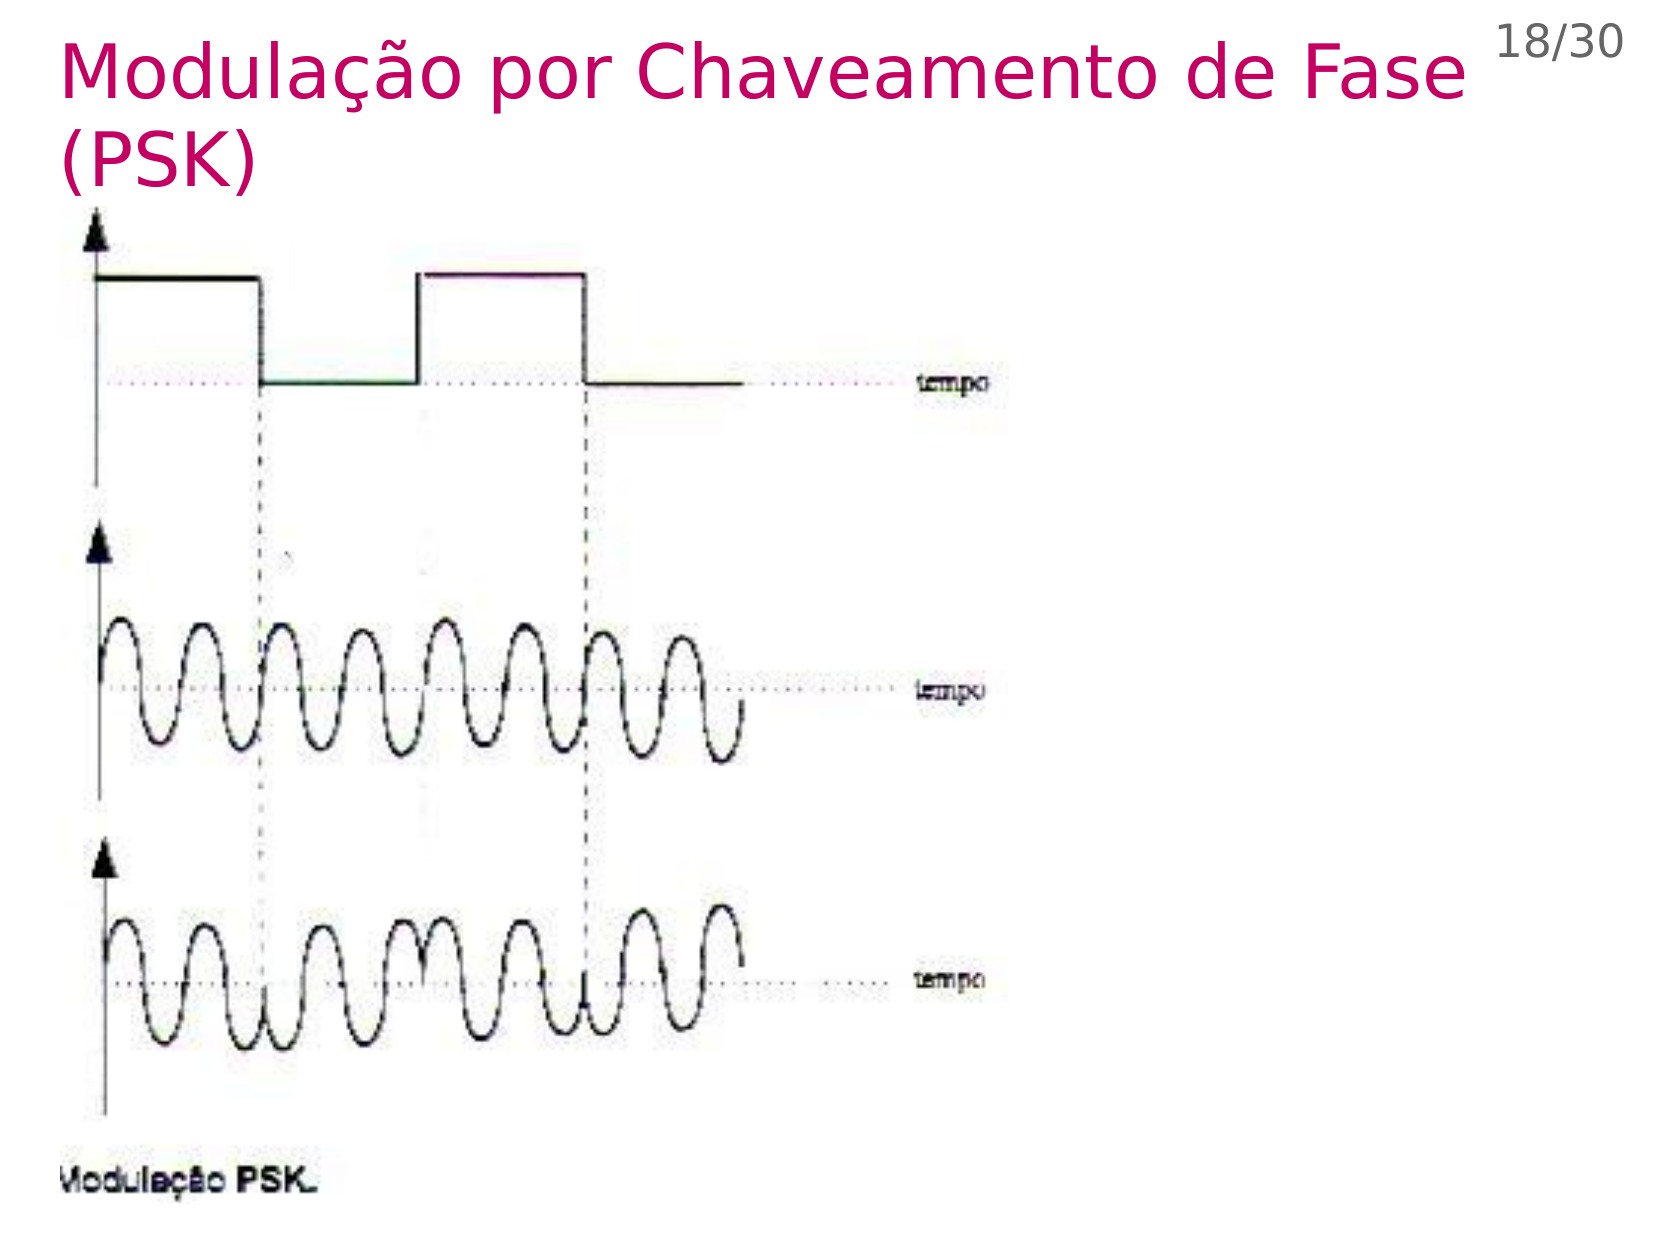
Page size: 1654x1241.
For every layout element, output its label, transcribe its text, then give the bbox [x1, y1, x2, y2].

title Modulação por Chaveamento de Fase (PSK) [59, 29, 1625, 207]
picture [60, 206, 1023, 1204]
